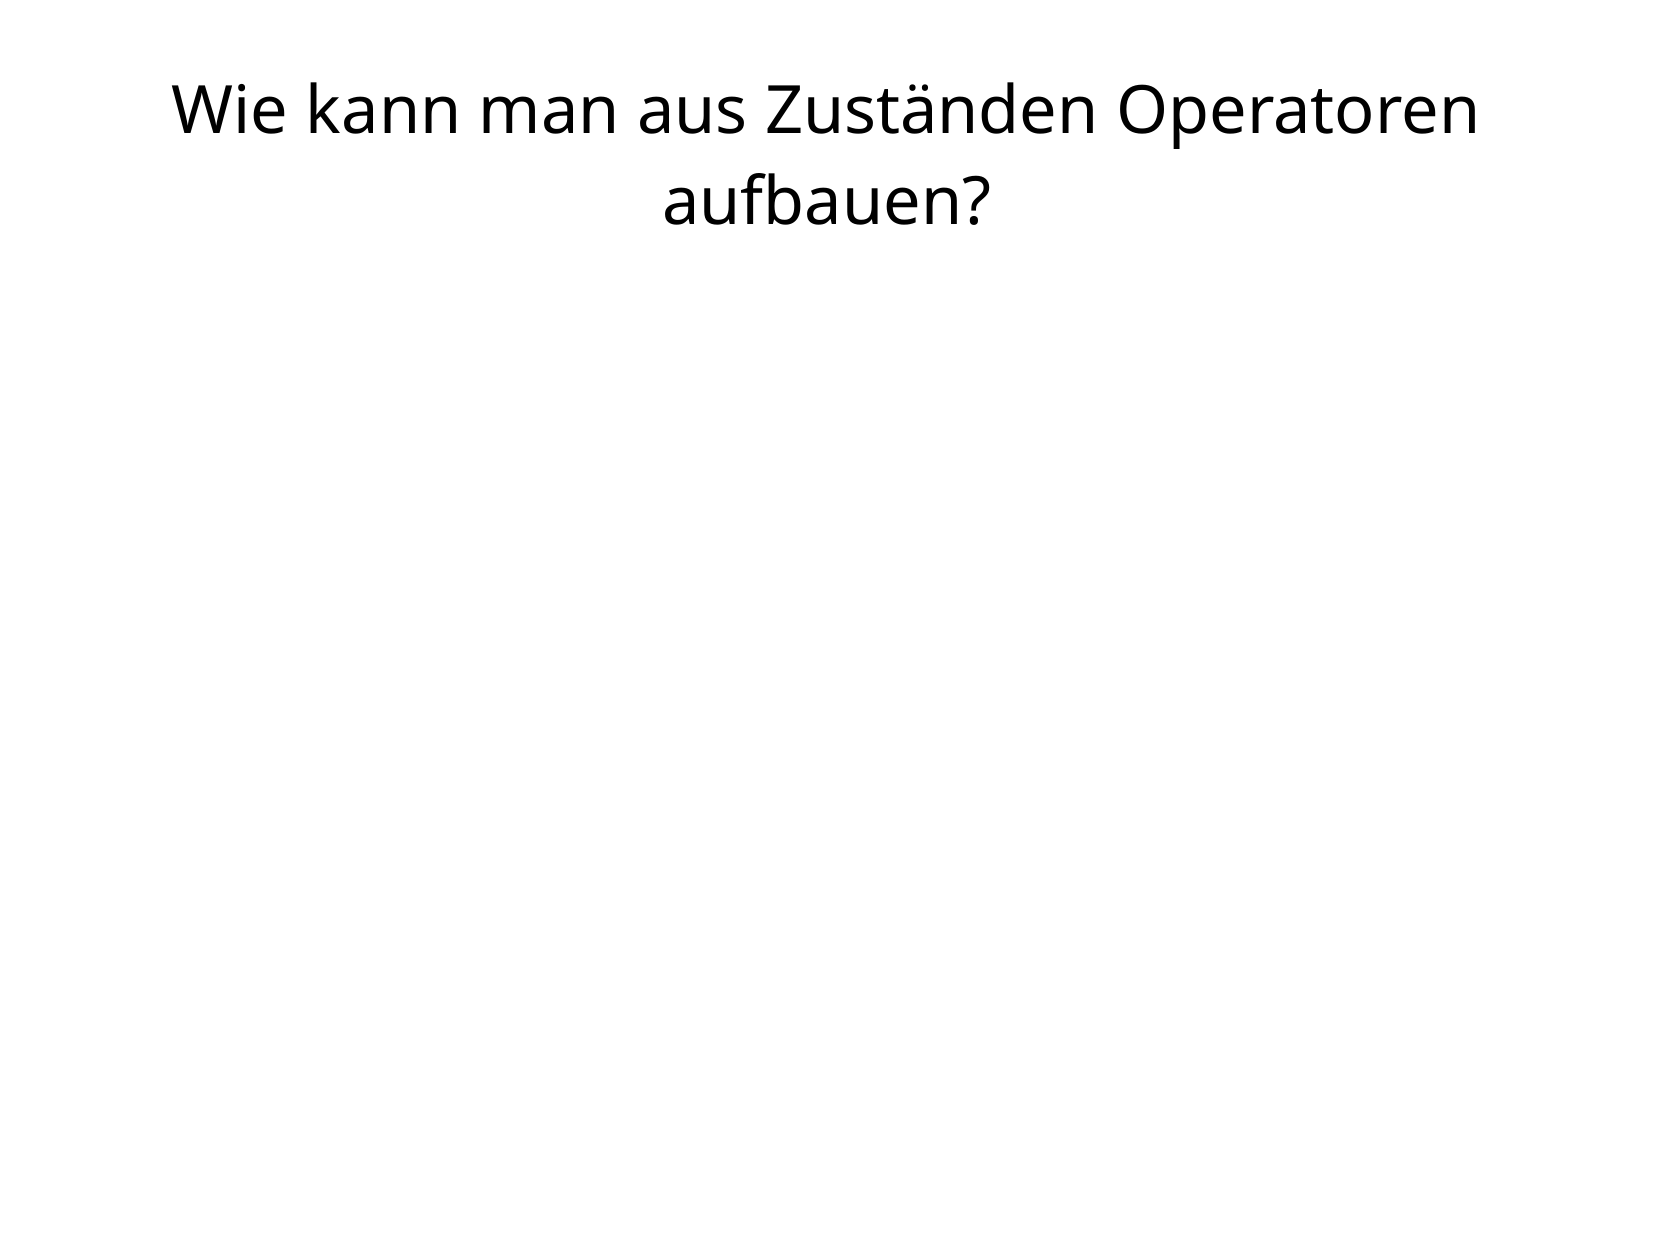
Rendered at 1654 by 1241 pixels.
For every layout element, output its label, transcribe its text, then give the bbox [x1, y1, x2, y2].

title Wie kann man aus Zuständen Operatoren aufbauen? [82, 49, 1571, 257]
